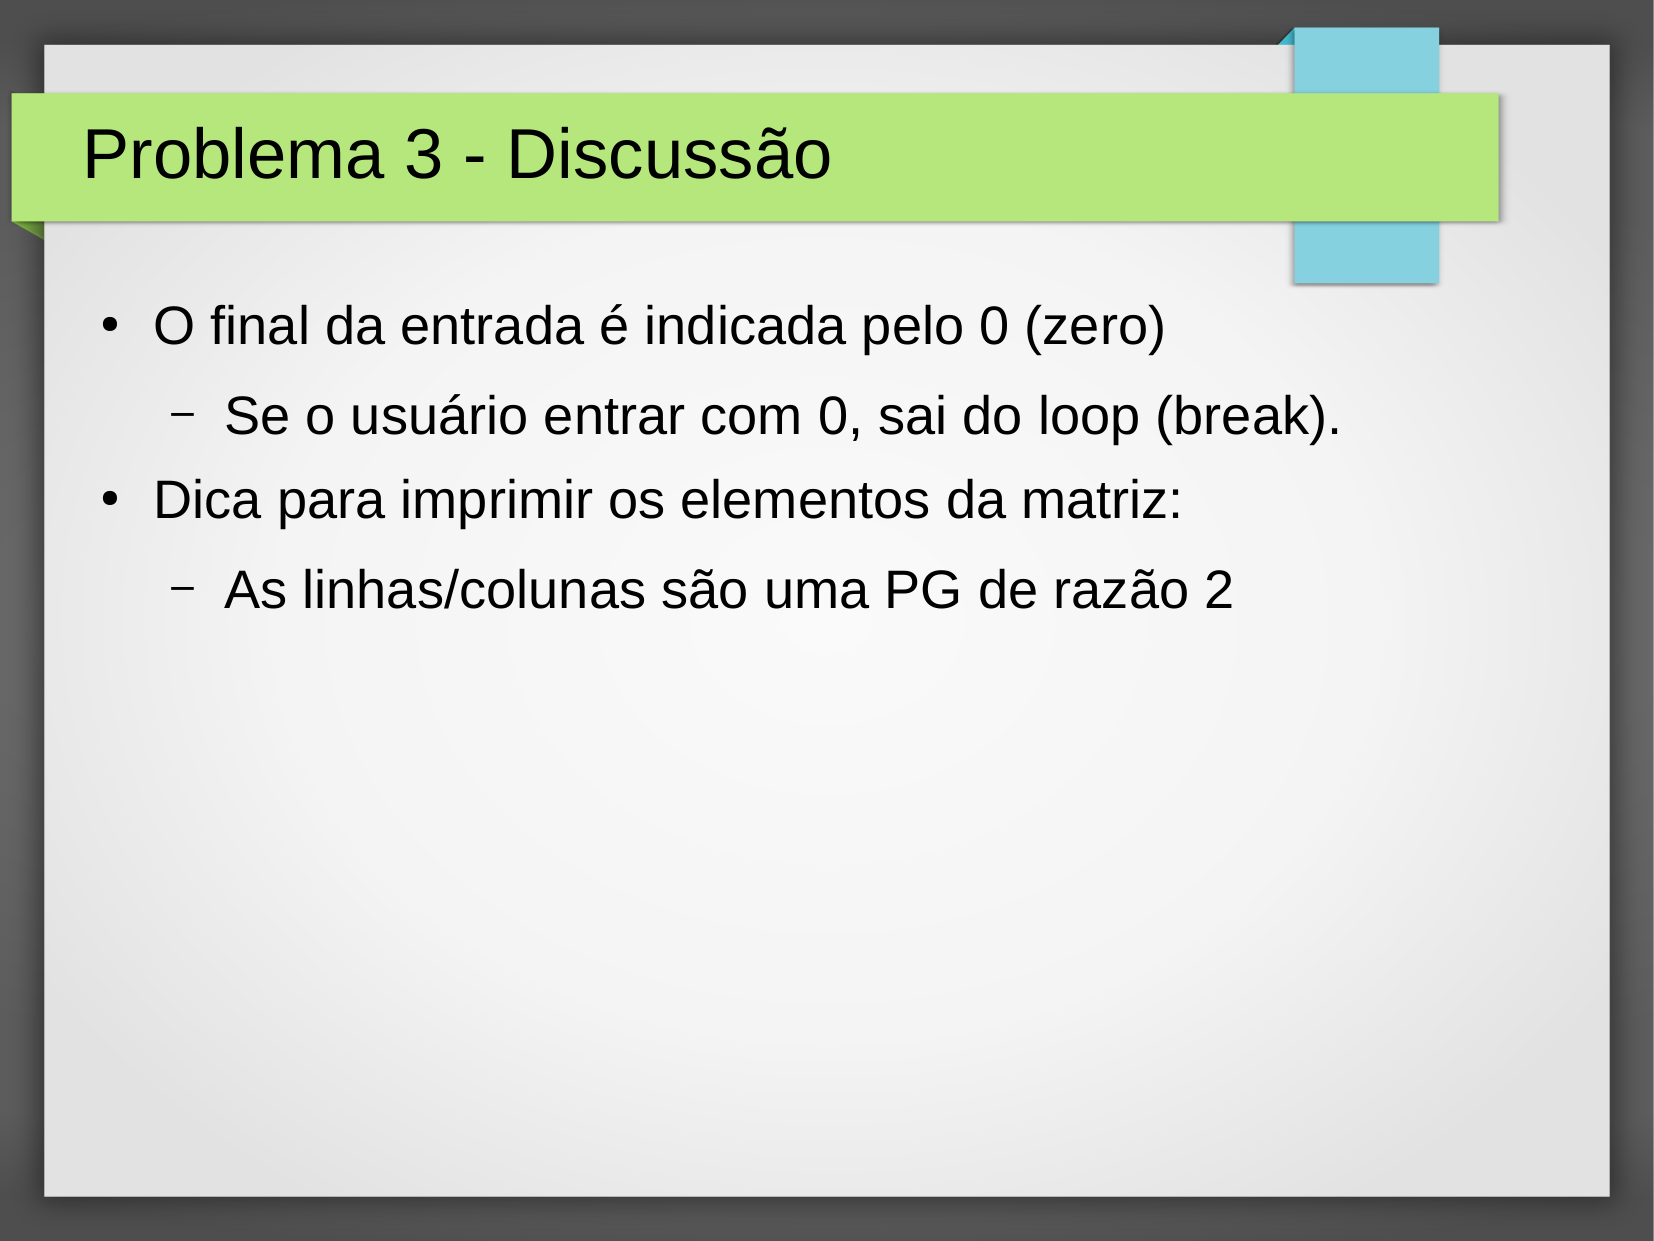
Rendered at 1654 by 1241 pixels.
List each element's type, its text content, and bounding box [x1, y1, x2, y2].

title Problema 3 - Discussão [82, 94, 1264, 213]
list O final da entrada é indicada pelo 0 (zero) Se o usuário entrar com 0, sai do loop (break). Dica para imprimir os elementos da matriz: As linhas/colunas são uma PG de razão 2 [82, 295, 1571, 1015]
picture [0, 0, 1654, 1241]
